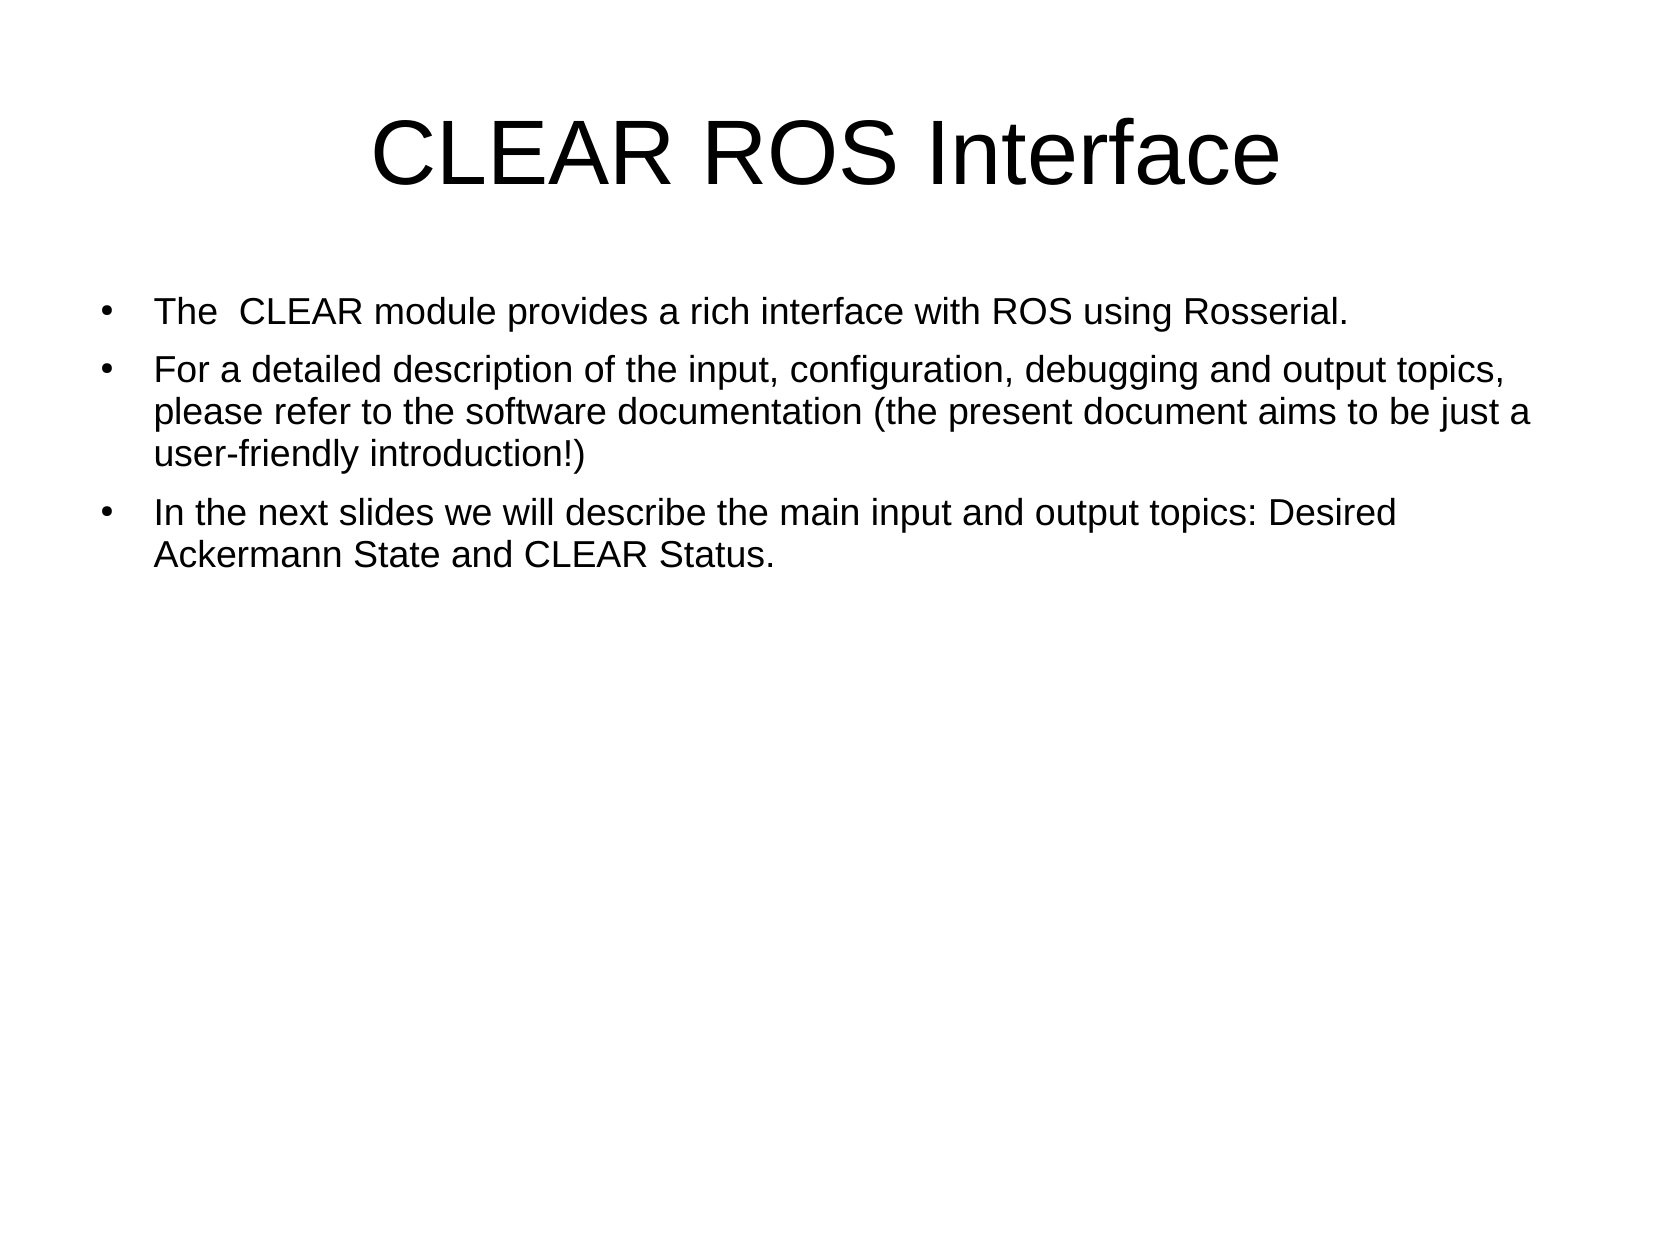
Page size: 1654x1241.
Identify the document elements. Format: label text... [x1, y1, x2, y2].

list The CLEAR module provides a rich interface with ROS using Rosserial. For a detailed description of the input, configuration, debugging and output topics, please refer to the software documentation (the present document aims to be just a user-friendly introduction!) In the next slides we will describe the main input and output topics: Desired Ackermann State and CLEAR Status. [82, 290, 1571, 1010]
title CLEAR ROS Interface [82, 49, 1571, 257]
